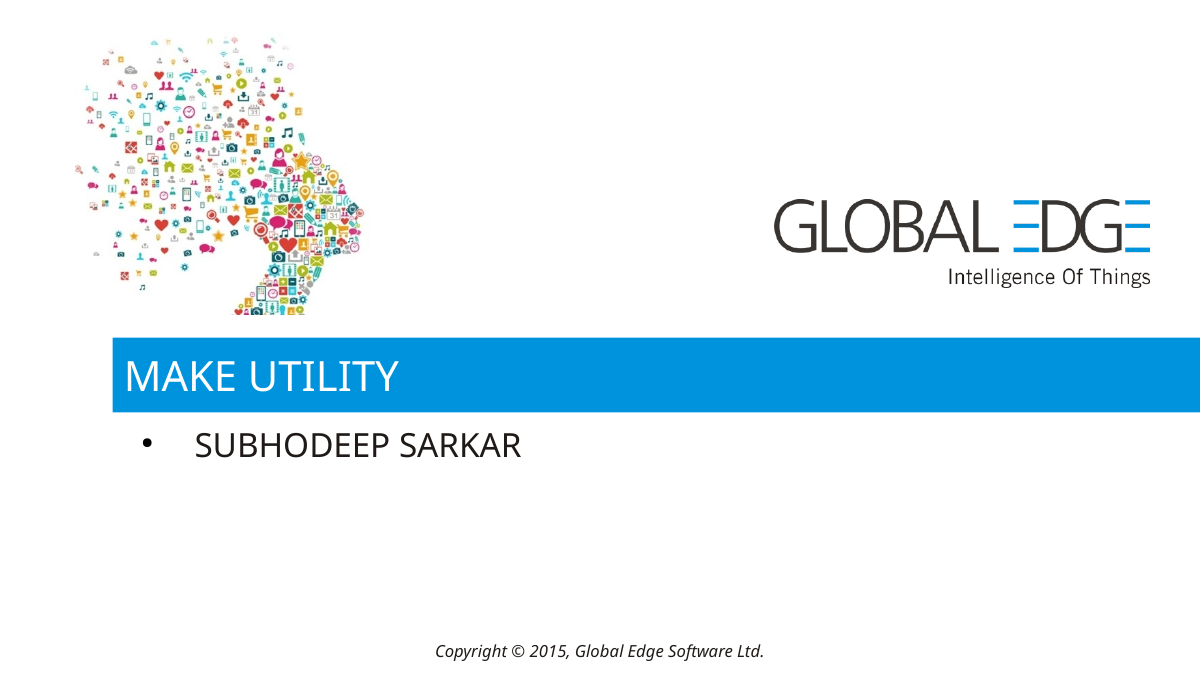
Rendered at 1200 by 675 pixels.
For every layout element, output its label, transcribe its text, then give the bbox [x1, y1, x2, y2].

picture [75, 0, 377, 315]
picture [774, 199, 1150, 288]
title MAKE UTILITY [112, 337, 1200, 413]
list SUBHODEEP SARKAR [112, 412, 975, 475]
